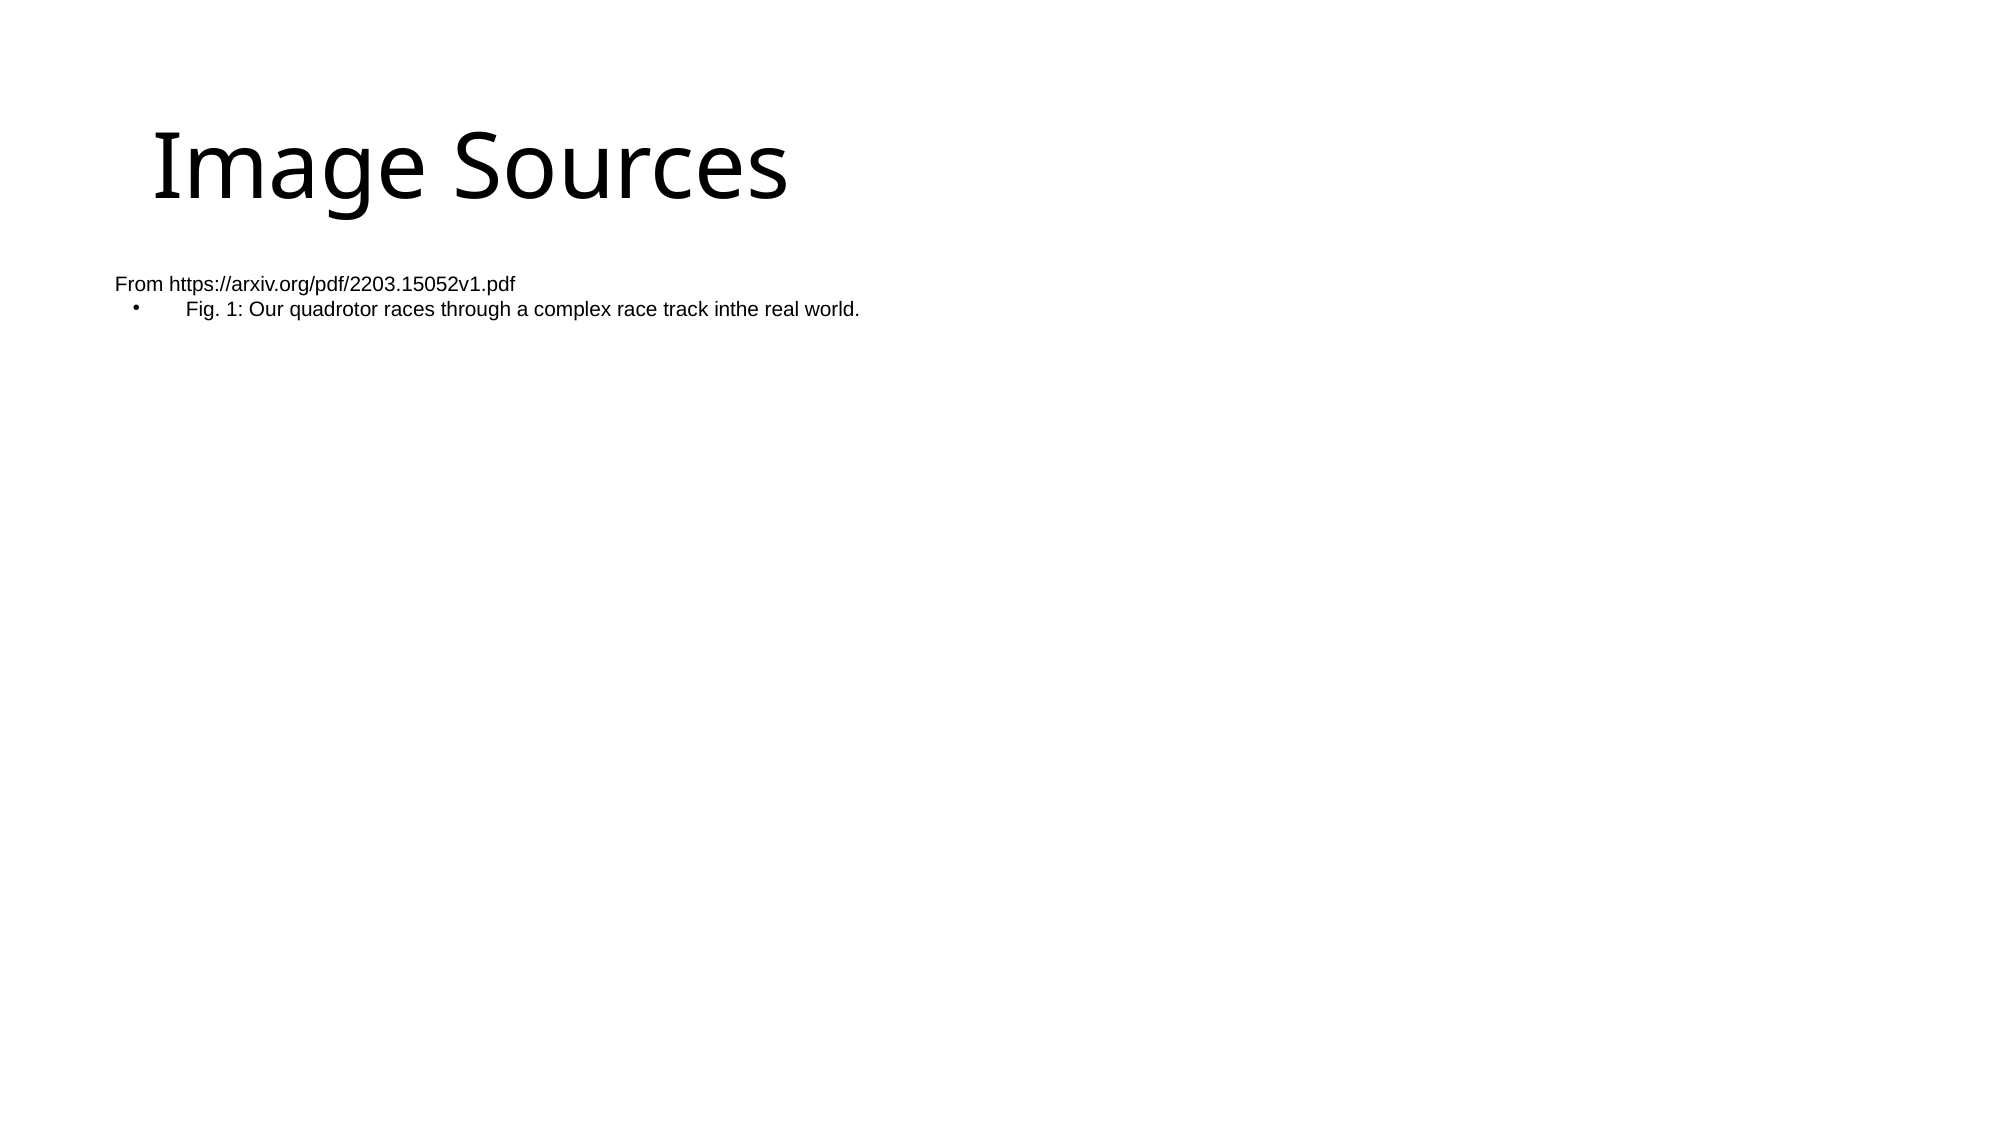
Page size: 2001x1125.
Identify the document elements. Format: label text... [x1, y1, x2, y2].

list From https://arxiv.org/pdf/2203.15052v1.pdf Fig. 1: Our quadrotor races through a complex race track inthe real world. [99, 263, 1900, 916]
title Image Sources [137, 59, 1863, 278]
